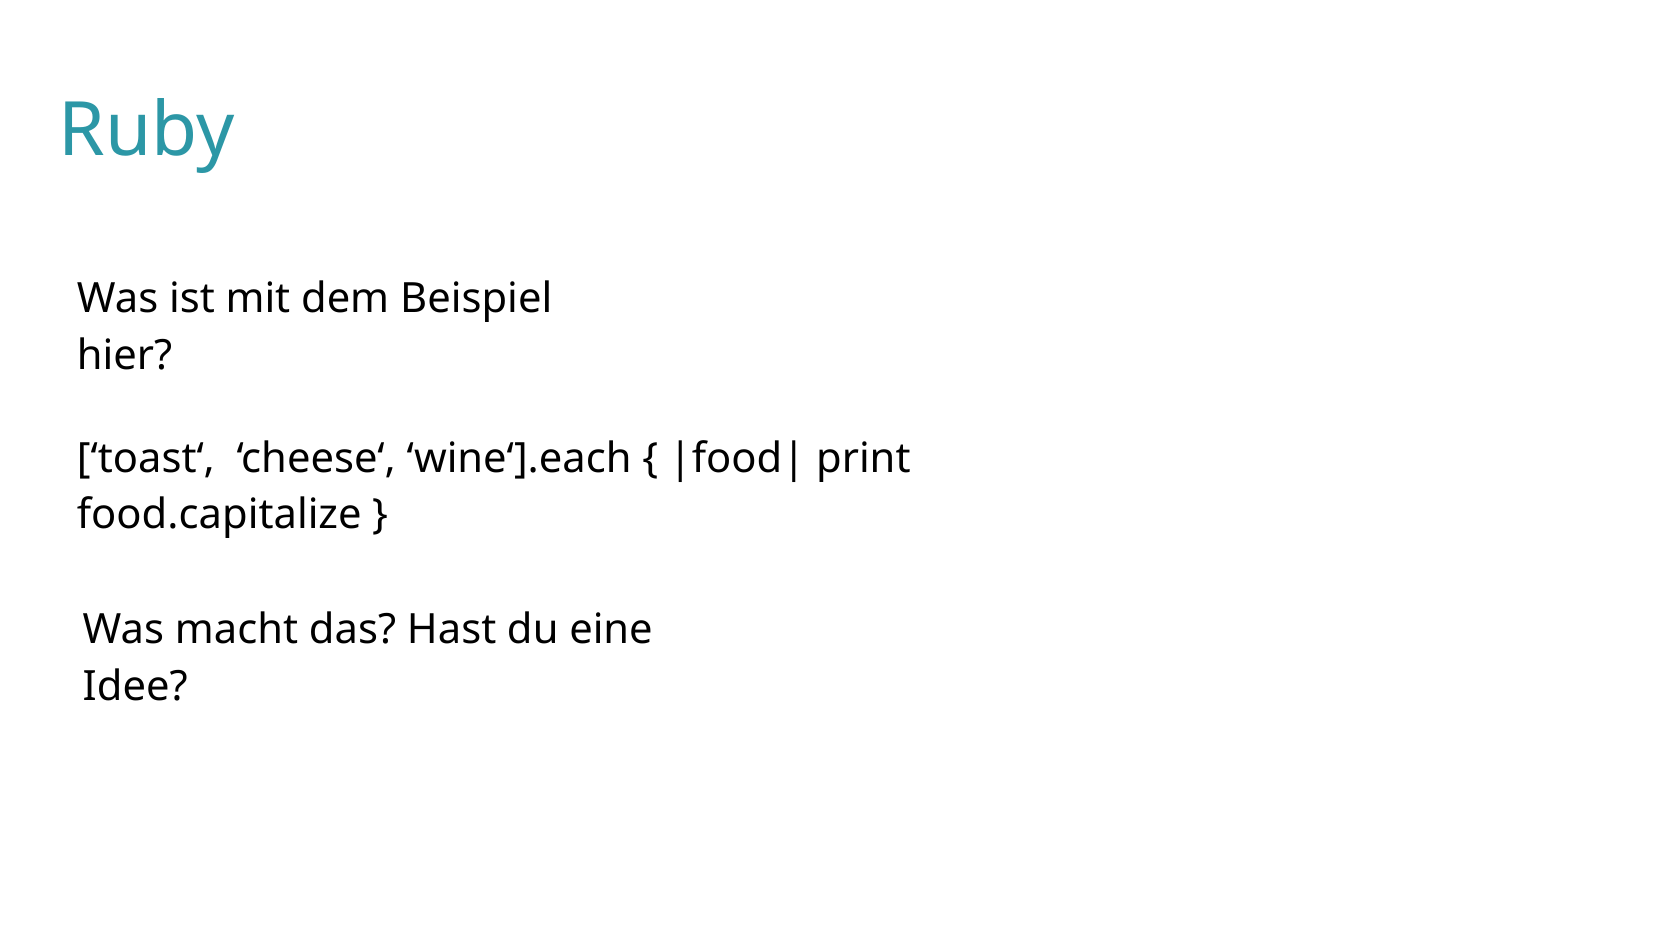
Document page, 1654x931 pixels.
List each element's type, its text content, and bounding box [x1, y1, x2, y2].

text_box Was ist mit dem Beispiel hier? [70, 267, 656, 378]
title Ruby [58, 59, 1595, 178]
text_box Was macht das? Hast du eine Idee? [76, 598, 762, 709]
text_box [‘toast‘, ‘cheese‘, ‘wine‘].each { |food| print food.capitalize } [70, 427, 1182, 538]
